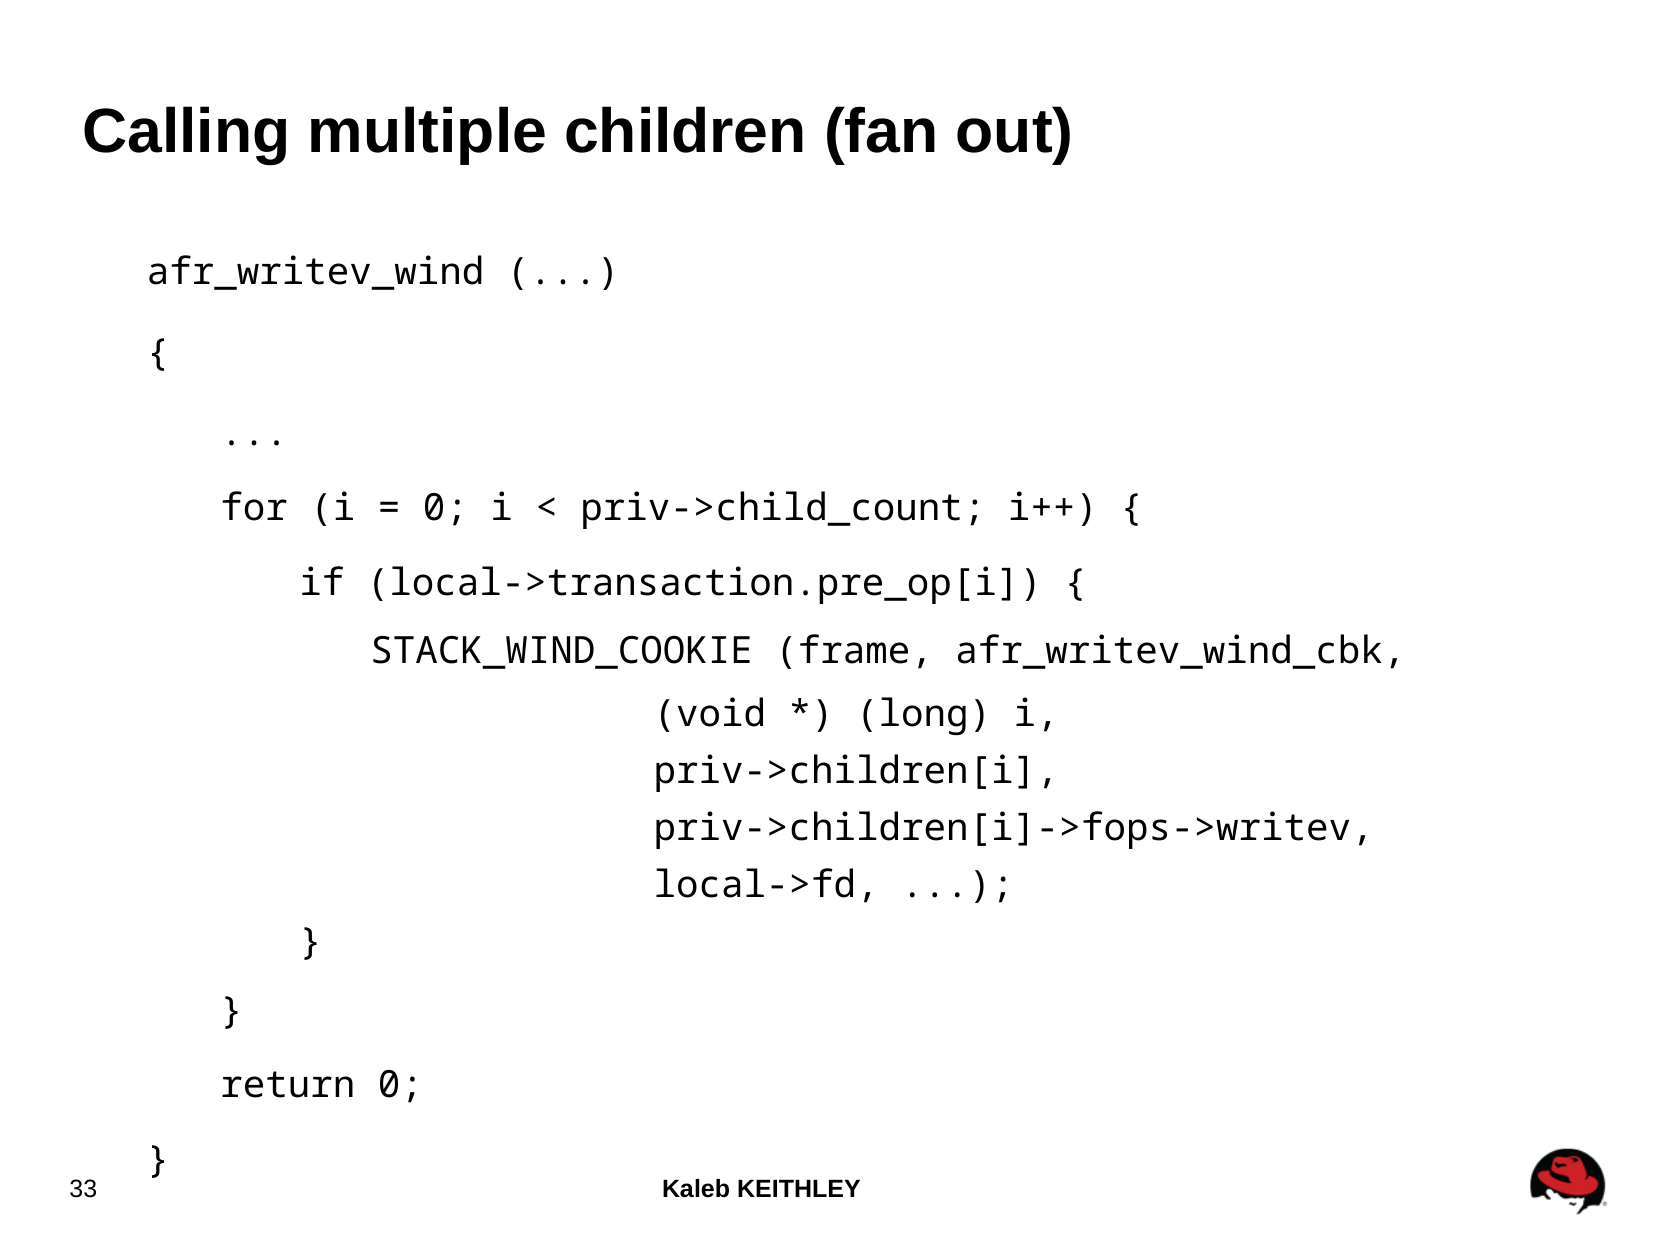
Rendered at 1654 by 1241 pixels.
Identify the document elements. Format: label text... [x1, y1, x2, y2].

title Calling multiple children (fan out) [82, 37, 1571, 226]
picture [1529, 1146, 1613, 1224]
list afr_writev_wind (...) { ... for (i = 0; i < priv->child_count; i++) { if (local->transaction.pre_op[i]) { STACK_WIND_COOKIE (frame, afr_writev_wind_cbk, (void *) (long) i, priv->children[i], priv->children[i]->fops->writev, local->fd, ...); } } return 0; } [86, 244, 1576, 1174]
